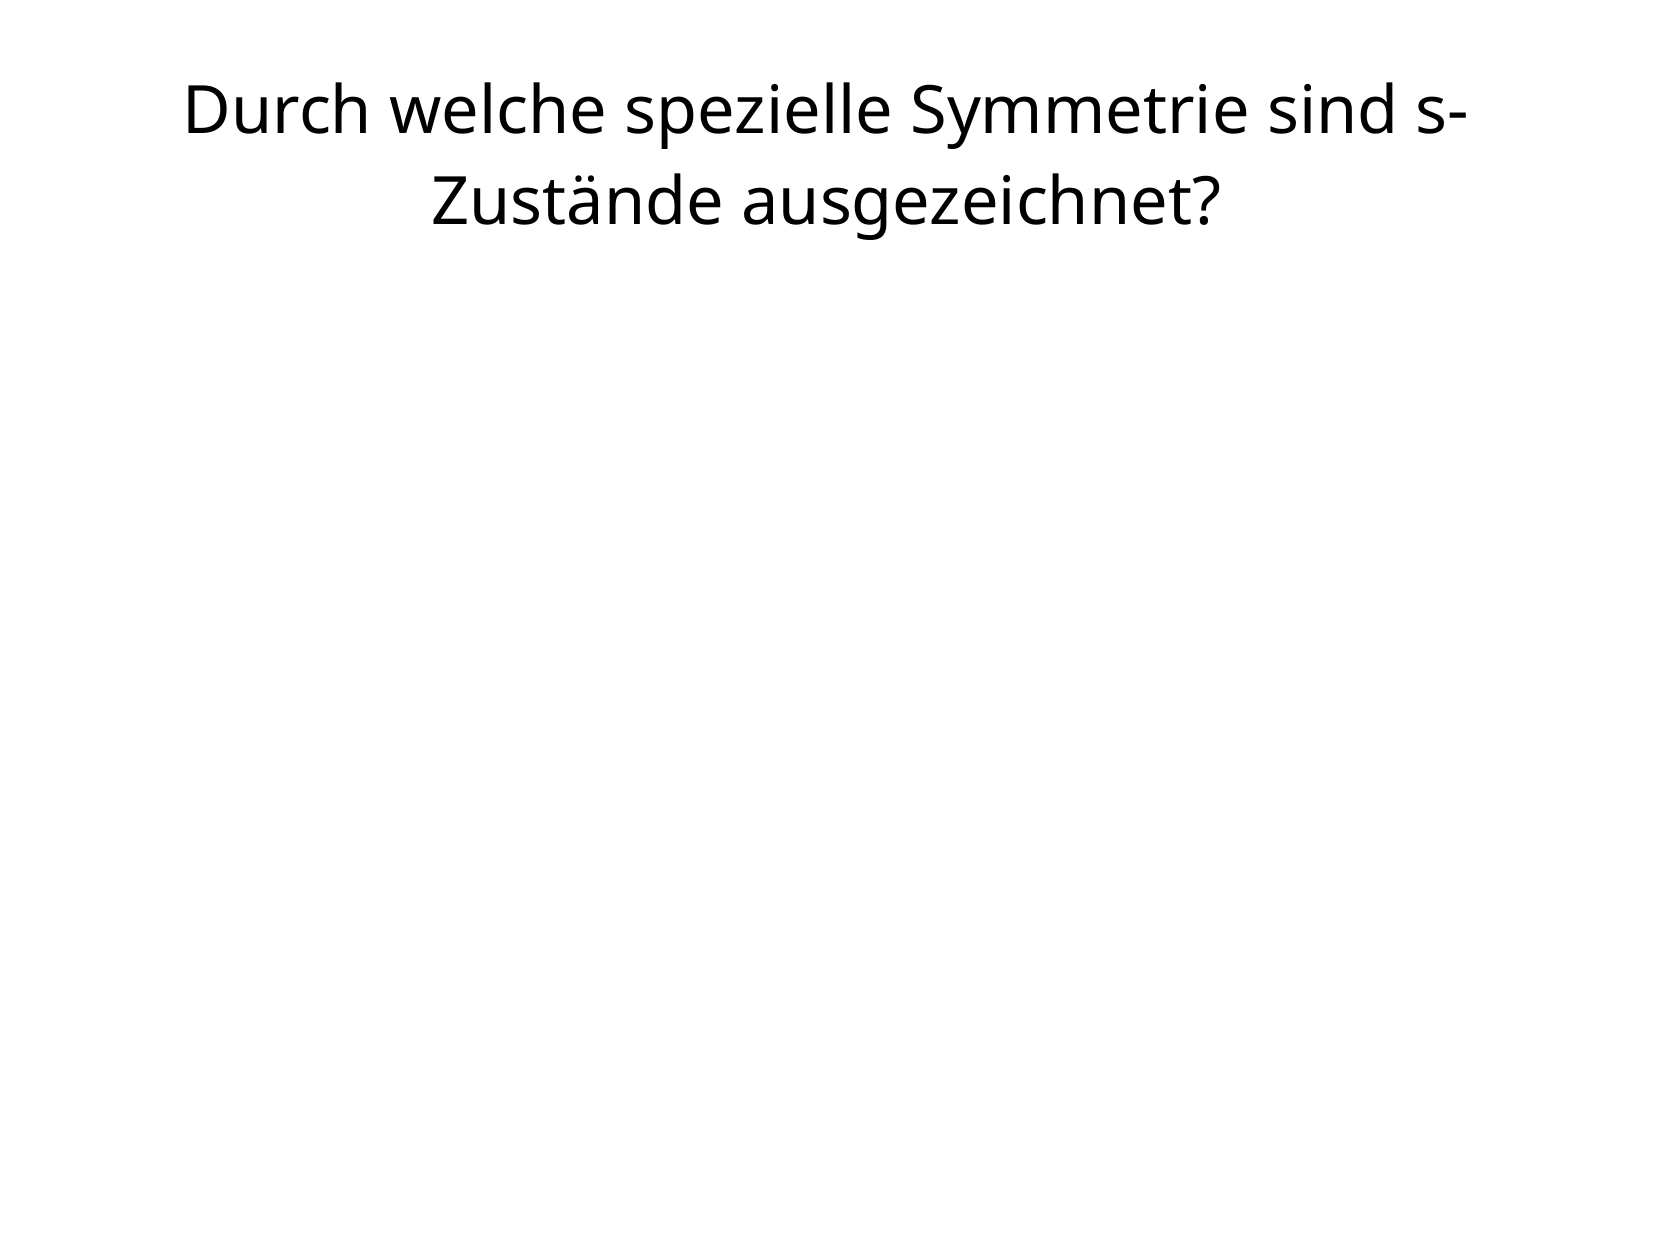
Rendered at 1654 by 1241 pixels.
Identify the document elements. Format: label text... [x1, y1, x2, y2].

title Durch welche spezielle Symmetrie sind s-Zustände ausgezeichnet? [82, 49, 1571, 257]
